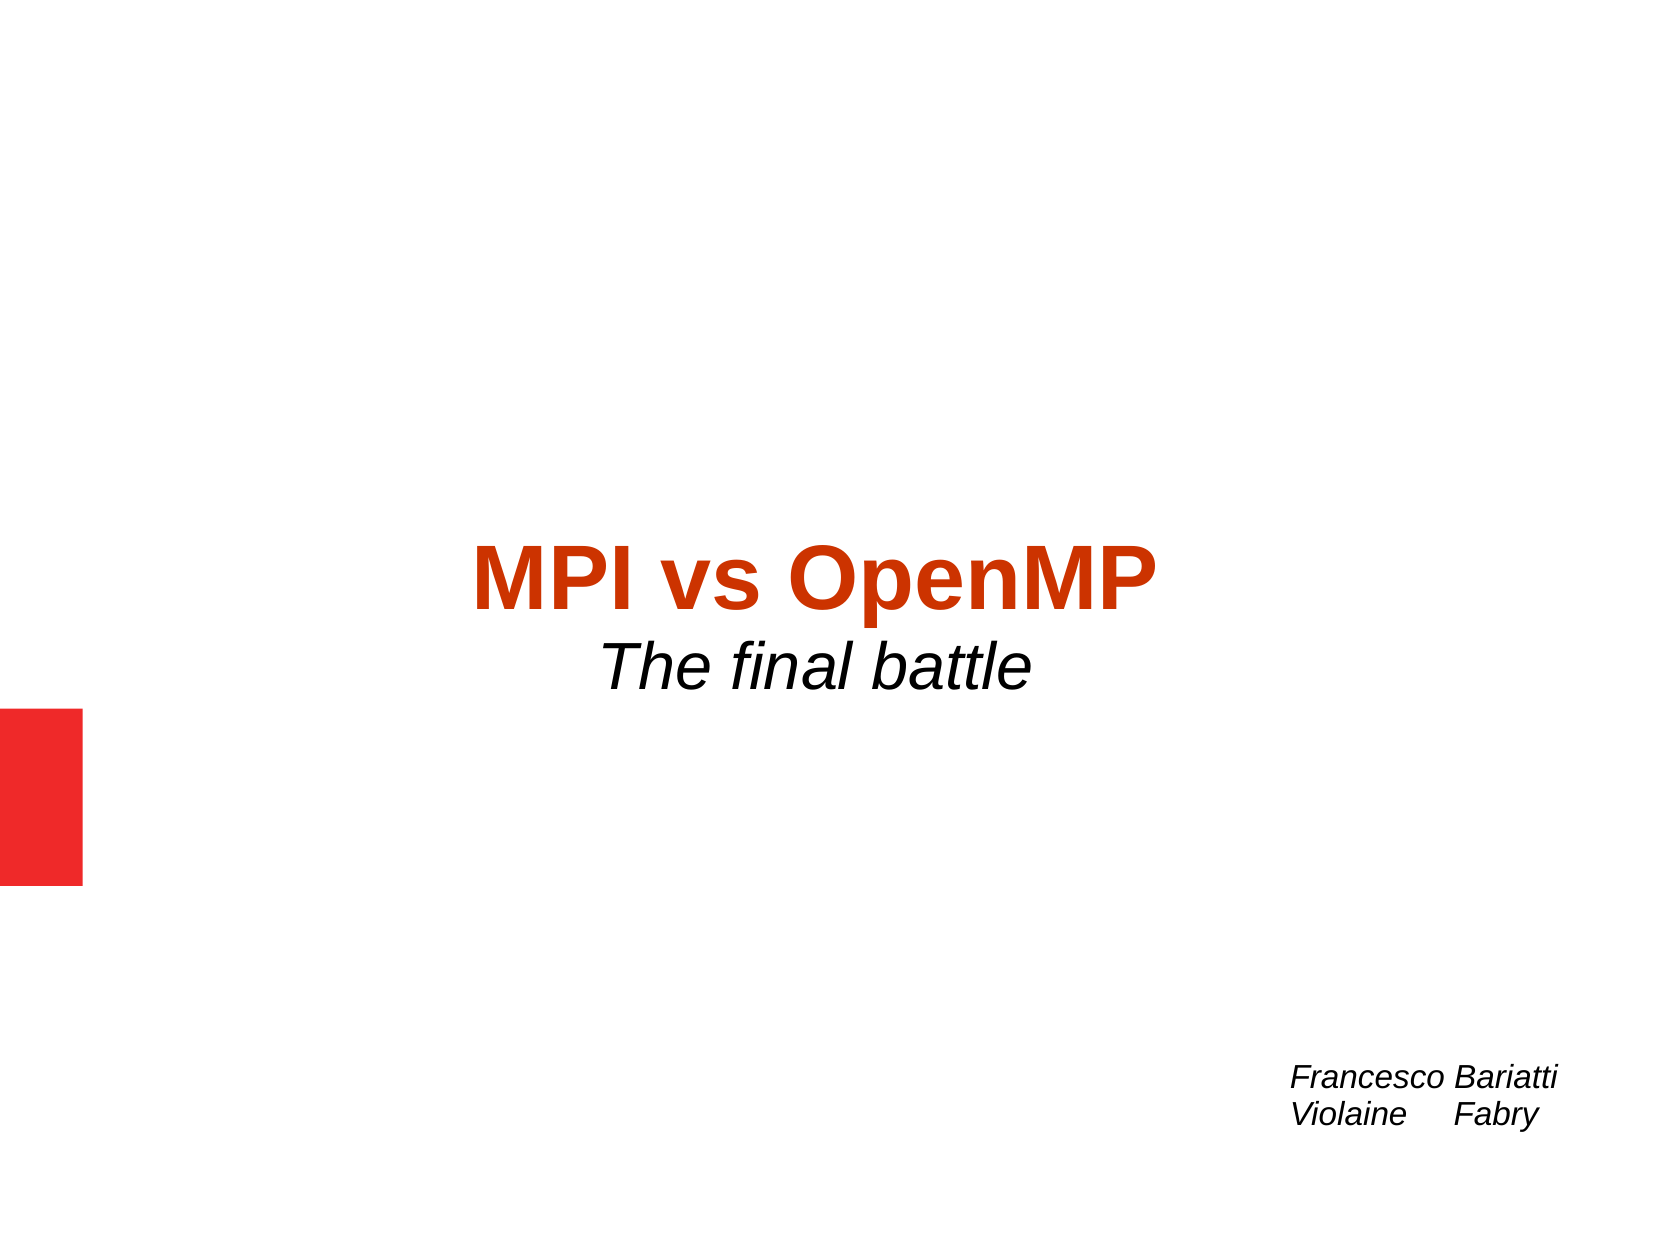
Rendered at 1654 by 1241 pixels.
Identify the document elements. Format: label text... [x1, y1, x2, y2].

subtitle MPI vs OpenMP The final battle [71, 135, 1561, 1096]
text_box Francesco Bariatti Violaine Fabry [1275, 1051, 1574, 1141]
